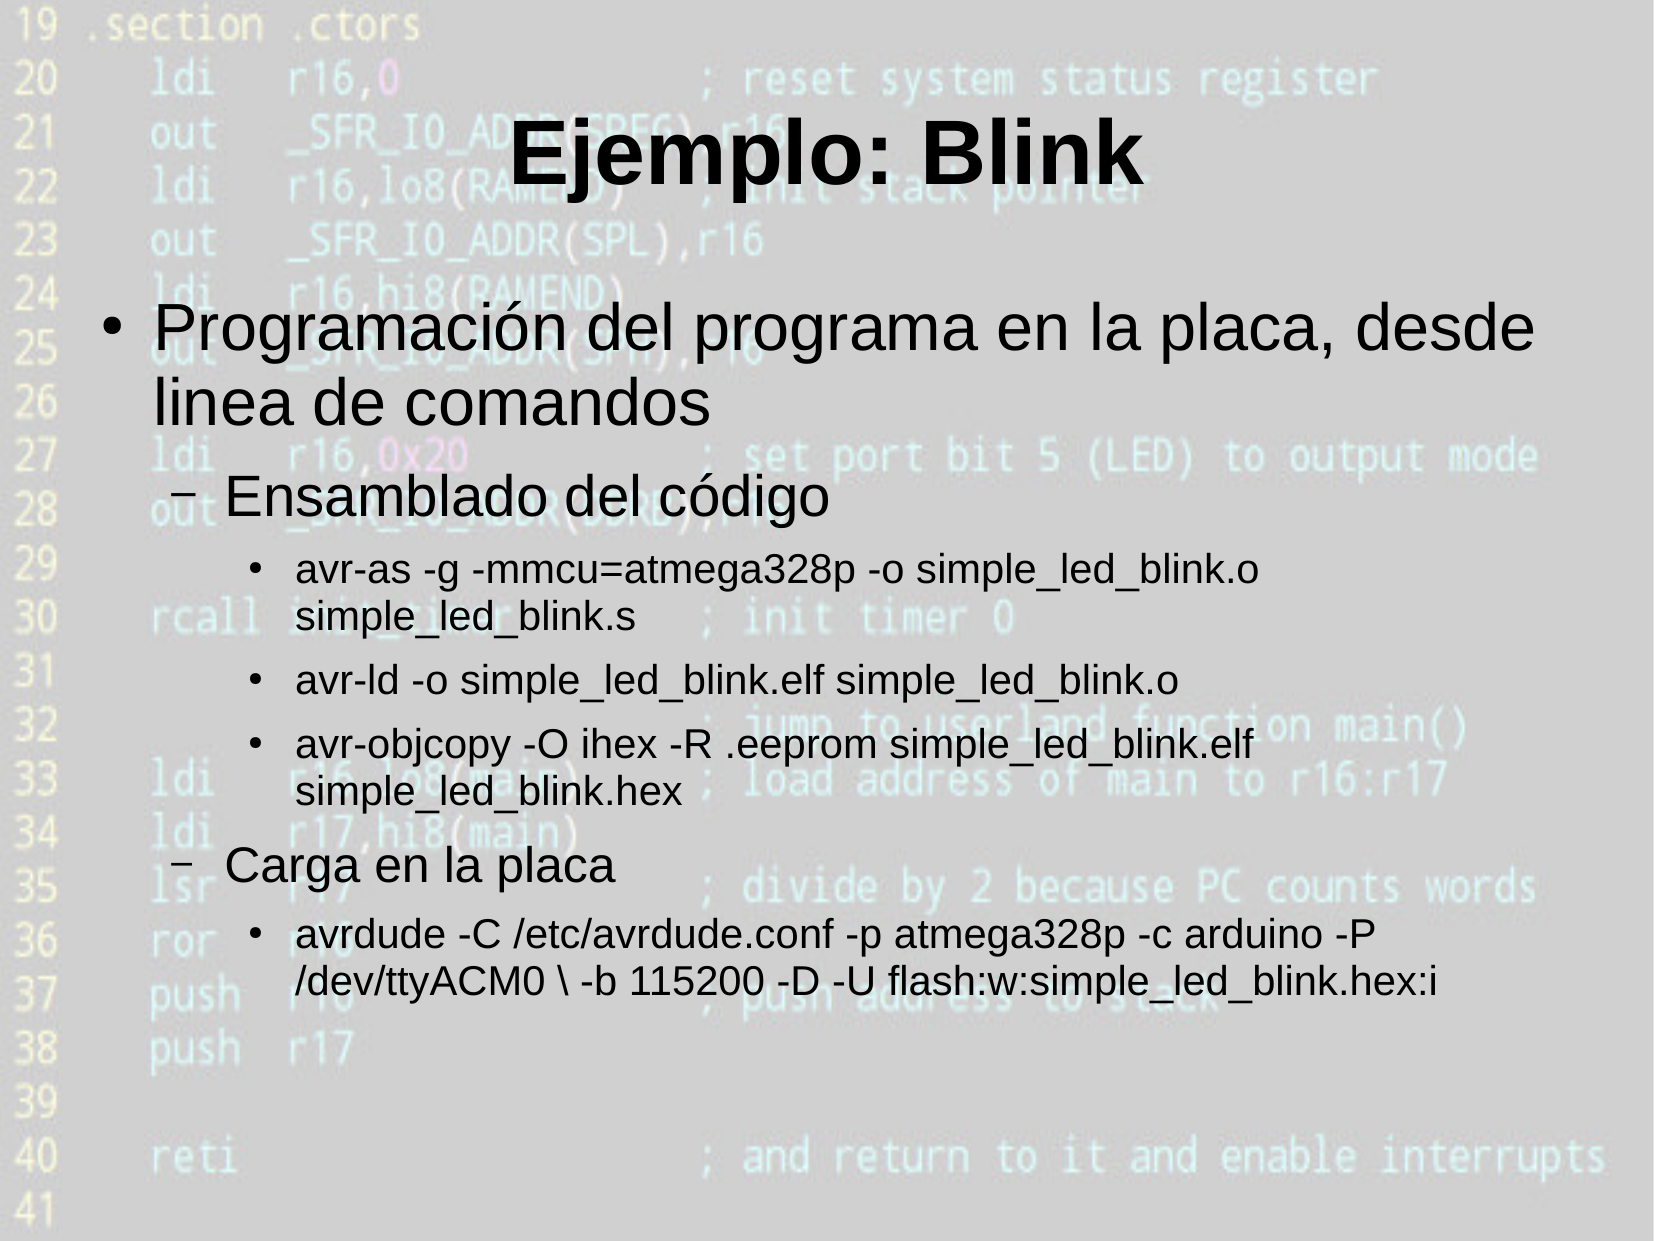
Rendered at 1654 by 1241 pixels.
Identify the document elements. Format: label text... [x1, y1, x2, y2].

picture [0, 0, 1654, 1241]
title Ejemplo: Blink [82, 49, 1571, 257]
list Programación del programa en la placa, desde linea de comandos Ensamblado del código avr-as -g -mmcu=atmega328p -o simple_led_blink.o simple_led_blink.s avr-ld -o simple_led_blink.elf simple_led_blink.o avr-objcopy -O ihex -R .eeprom simple_led_blink.elf simple_led_blink.hex Carga en la placa avrdude -C /etc/avrdude.conf -p atmega328p -c arduino -P /dev/ttyACM0 \ -b 115200 -D -U flash:w:simple_led_blink.hex:i [82, 290, 1571, 1010]
